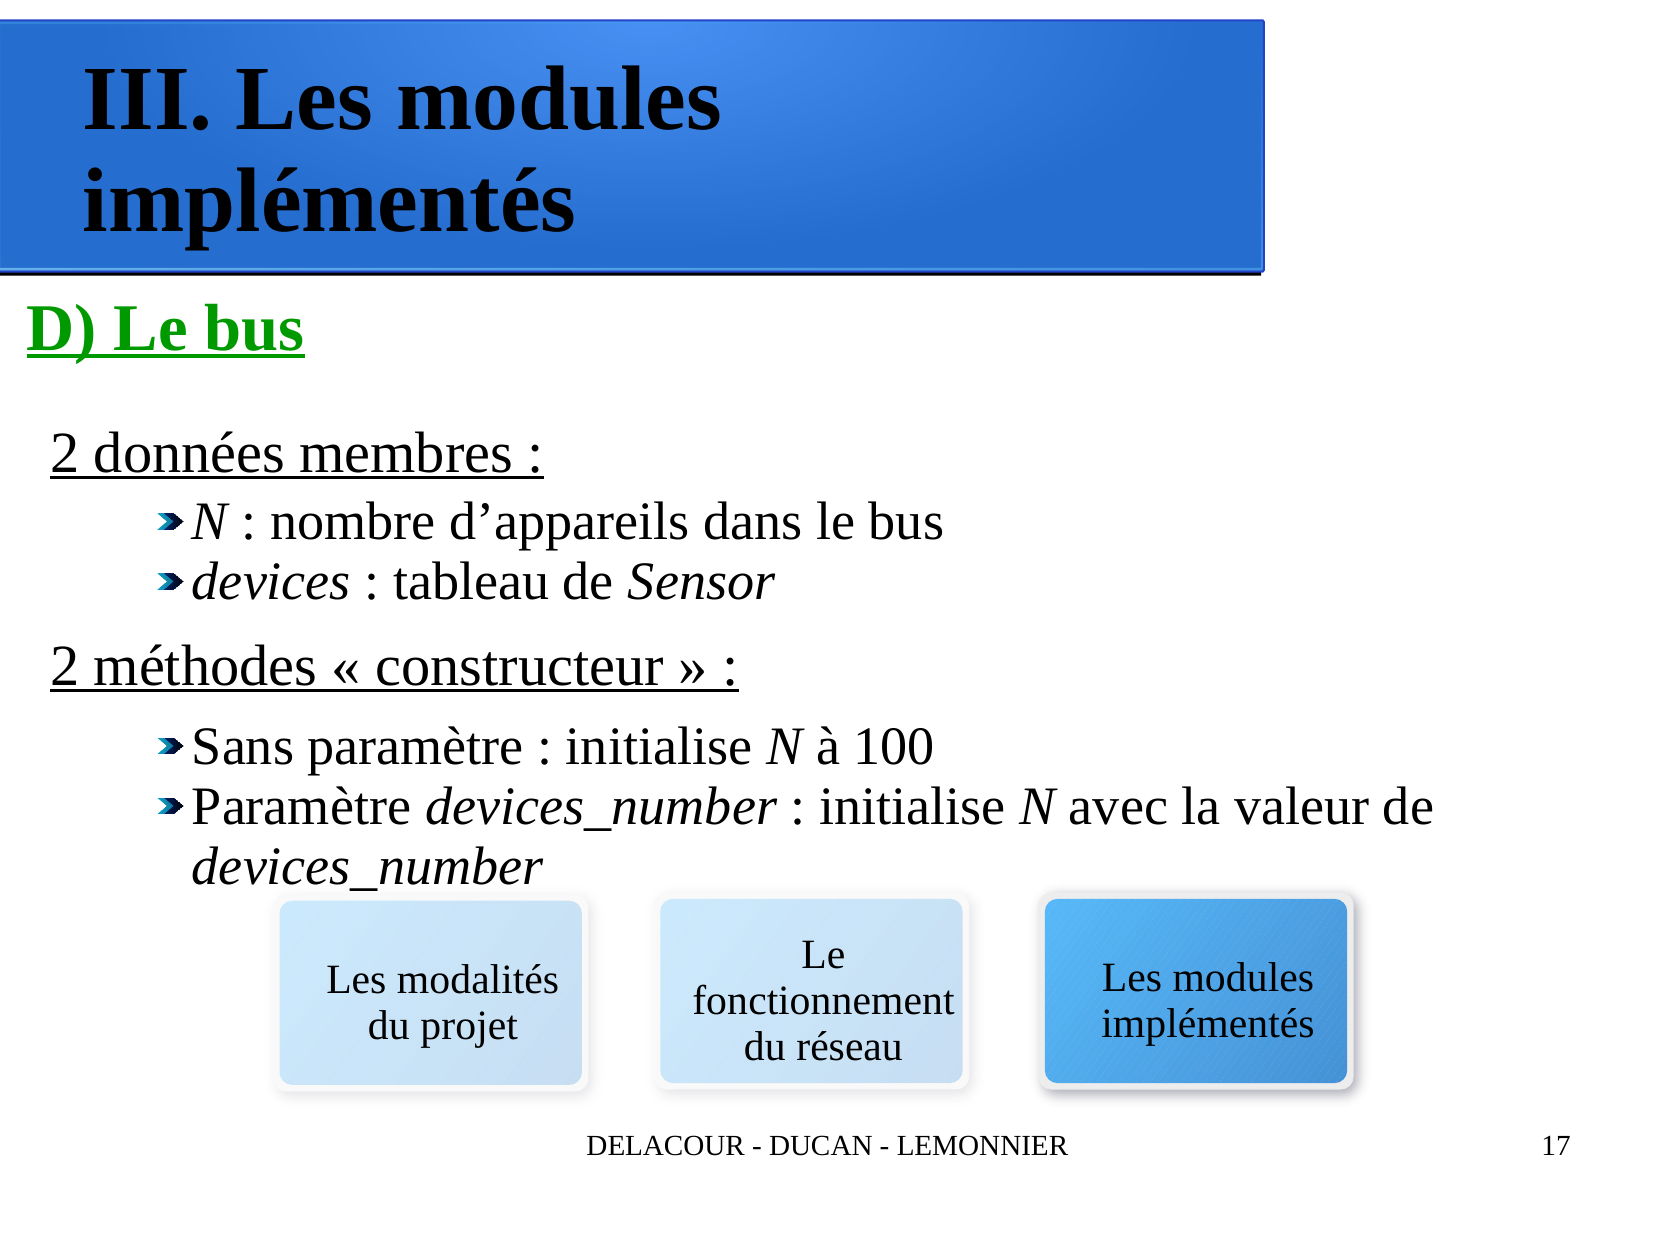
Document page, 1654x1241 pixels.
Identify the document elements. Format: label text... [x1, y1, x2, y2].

picture [262, 904, 624, 1124]
picture [643, 904, 1004, 1123]
text_box 2 données membres : [35, 413, 559, 493]
text_box 2 méthodes « constructeur » : [35, 625, 754, 706]
text_box Sans paramètre : initialise N à 100 Paramètre devices_number : initialise N avec la valeur de devices_number [141, 708, 1595, 904]
text_box N : nombre d’appareils dans le bus devices : tableau de Sensor [141, 484, 1063, 680]
title III. Les modules implémentés [82, 47, 1235, 252]
text_box D) Le bus [11, 283, 825, 378]
picture [1027, 904, 1389, 1123]
